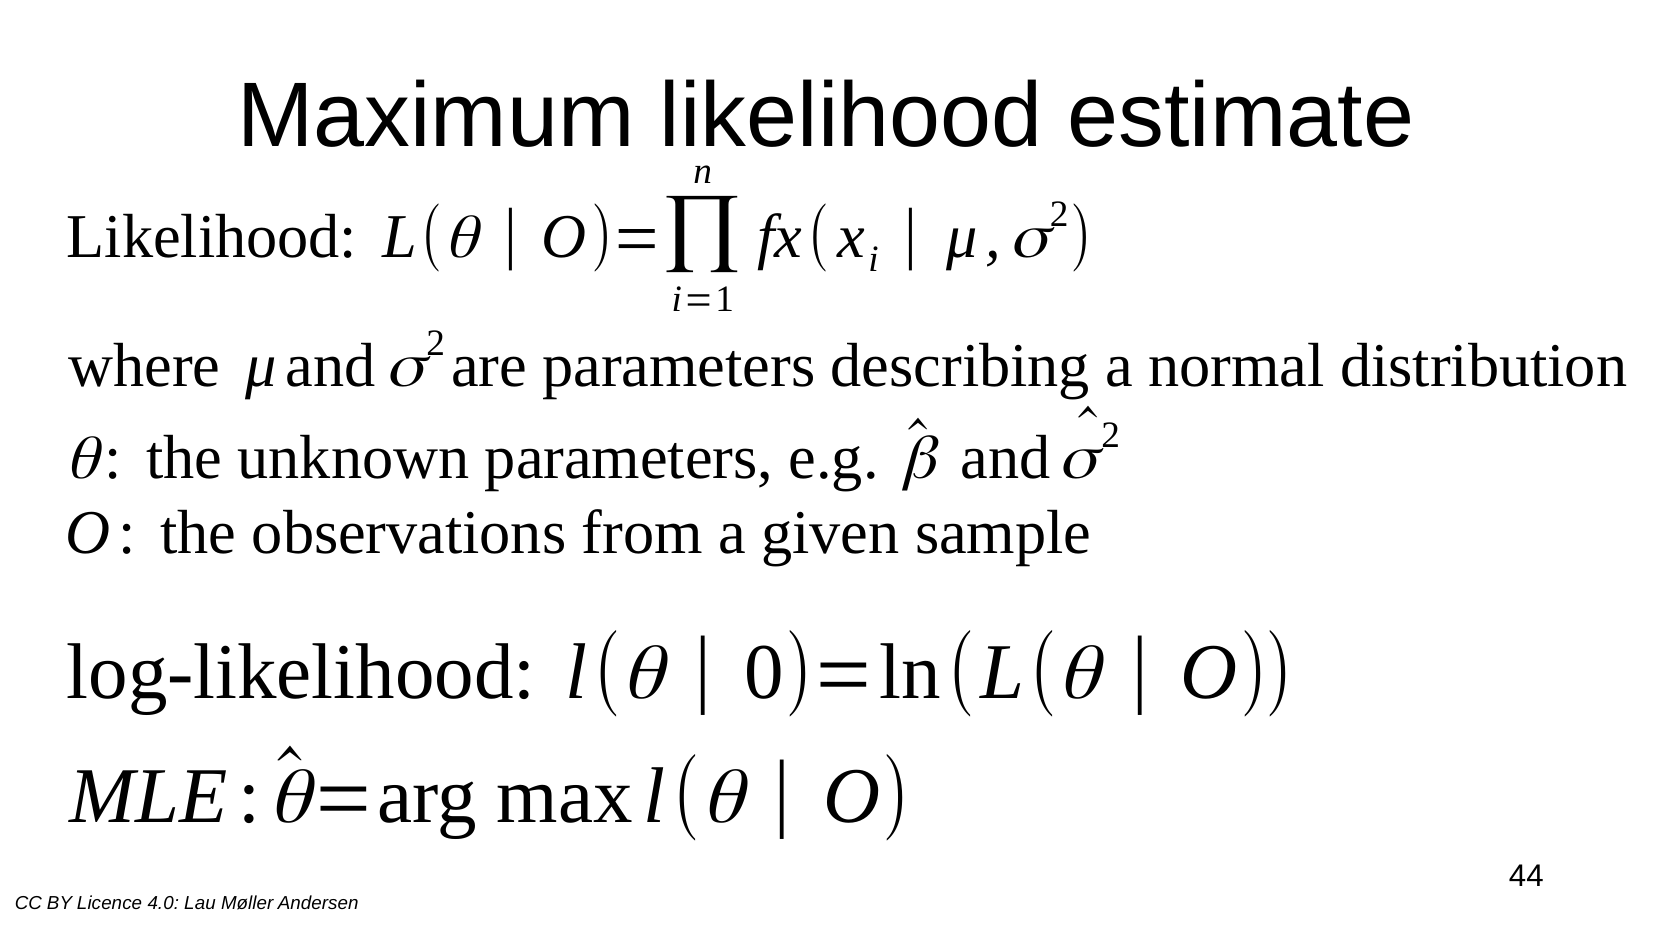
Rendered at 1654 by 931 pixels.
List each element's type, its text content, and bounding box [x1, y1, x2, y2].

text_box <nummer> [1494, 850, 1654, 921]
title Maximum likelihood estimate [82, 37, 1571, 150]
chart [59, 742, 916, 846]
text_box CC BY Licence 4.0: Lau Møller Andersen [0, 885, 388, 921]
chart [59, 150, 1640, 722]
